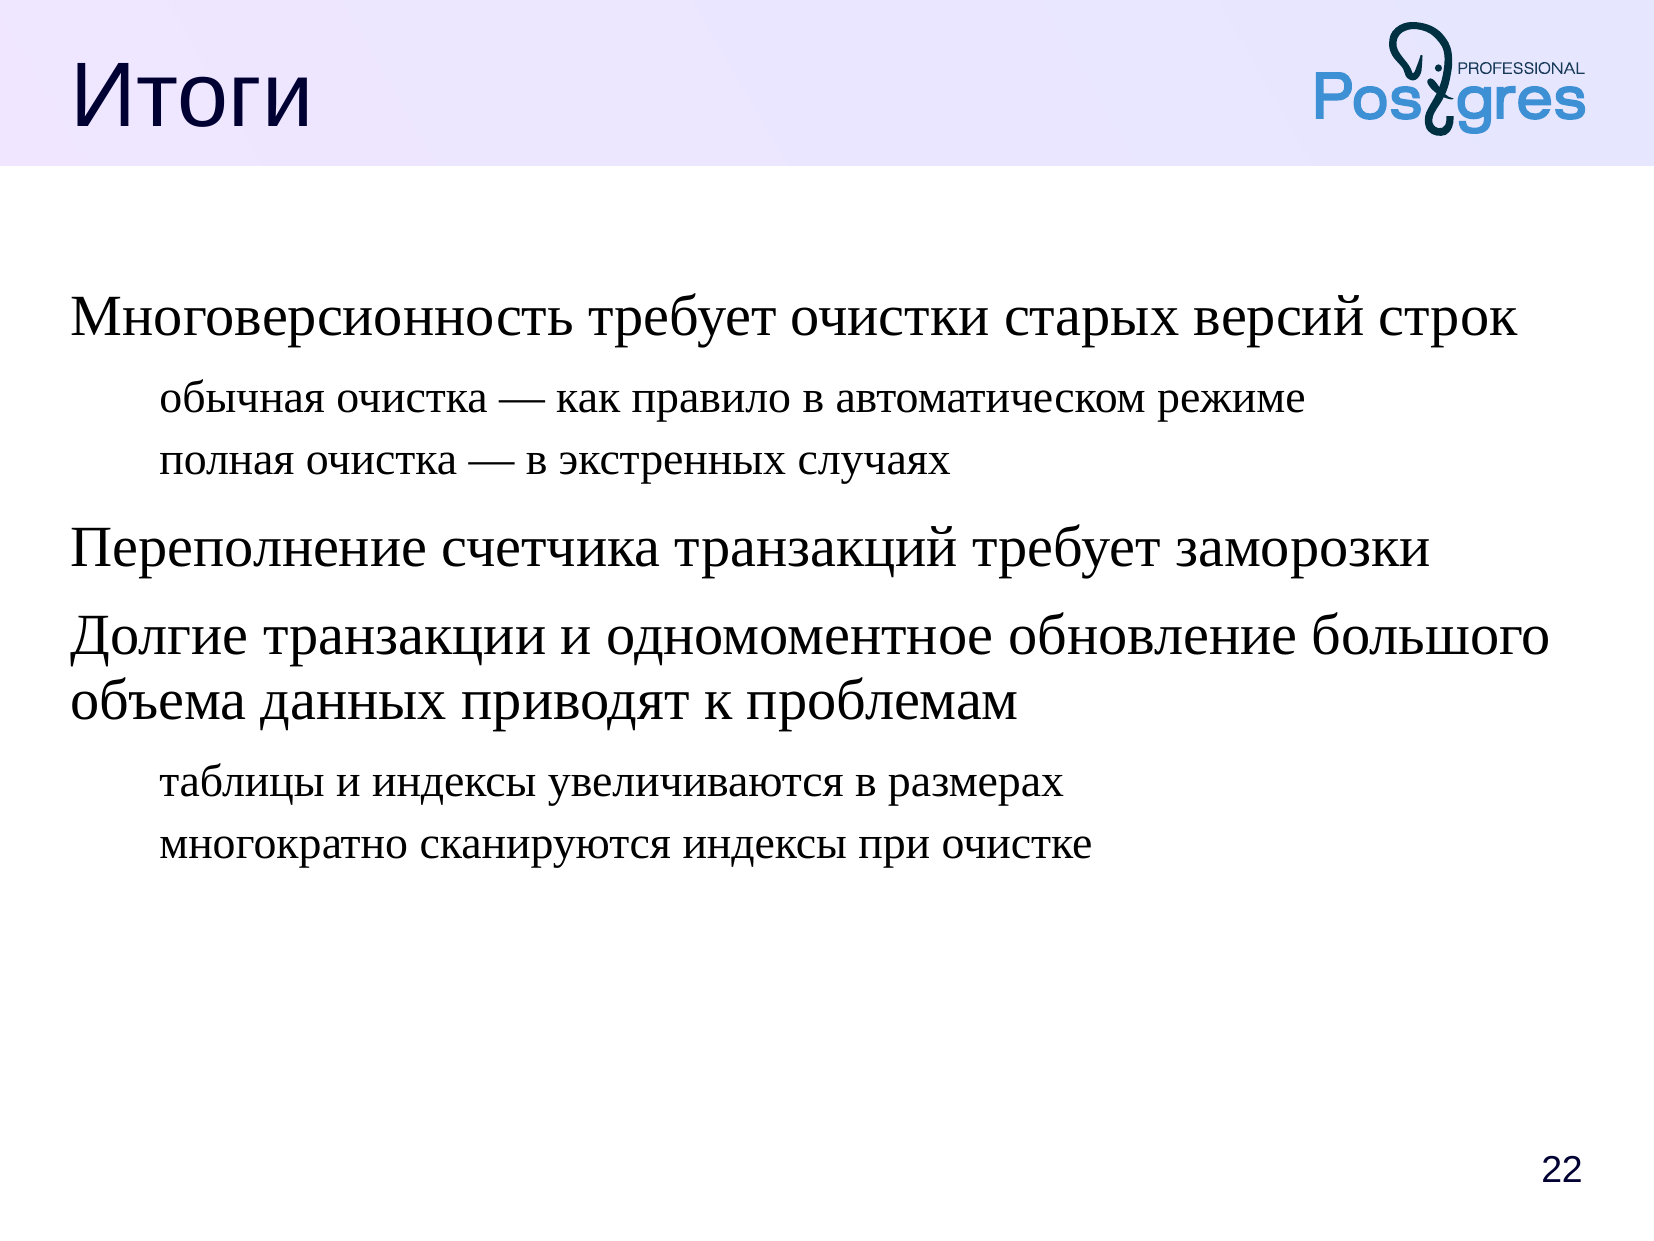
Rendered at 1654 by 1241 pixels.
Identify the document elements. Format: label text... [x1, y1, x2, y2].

title Итоги [70, 43, 1241, 147]
list Многоверсионность требует очистки старых версий строк обычная очистка — как правило в автоматическом режиме полная очистка — в экстренных случаях Переполнение счетчика транзакций требует заморозки Долгие транзакции и одномоментное обновление большого объема данных приводят к проблемам таблицы и индексы увеличиваются в размерах многократно сканируются индексы при очистке [70, 283, 1583, 1134]
